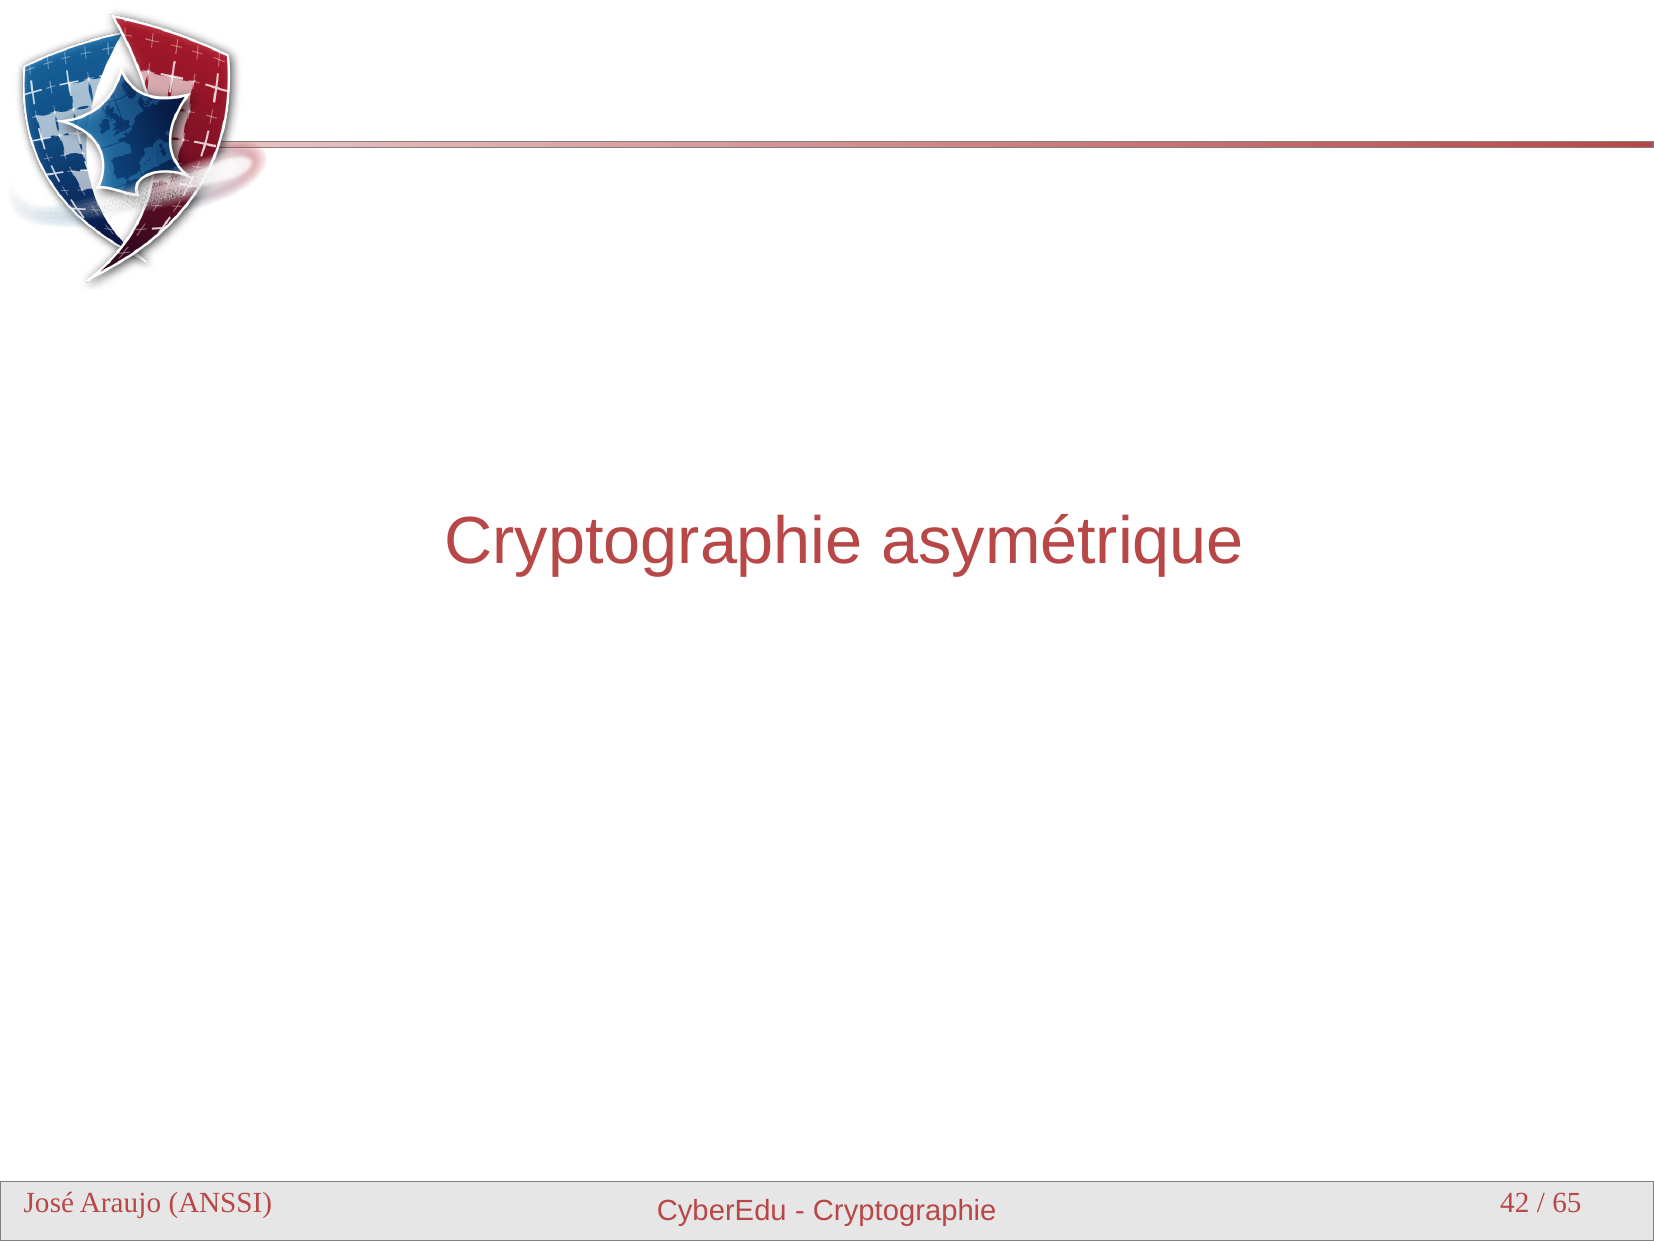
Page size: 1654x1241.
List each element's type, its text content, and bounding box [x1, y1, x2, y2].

text_box Cryptographie asymétrique [118, 489, 1571, 579]
picture [0, 0, 272, 290]
